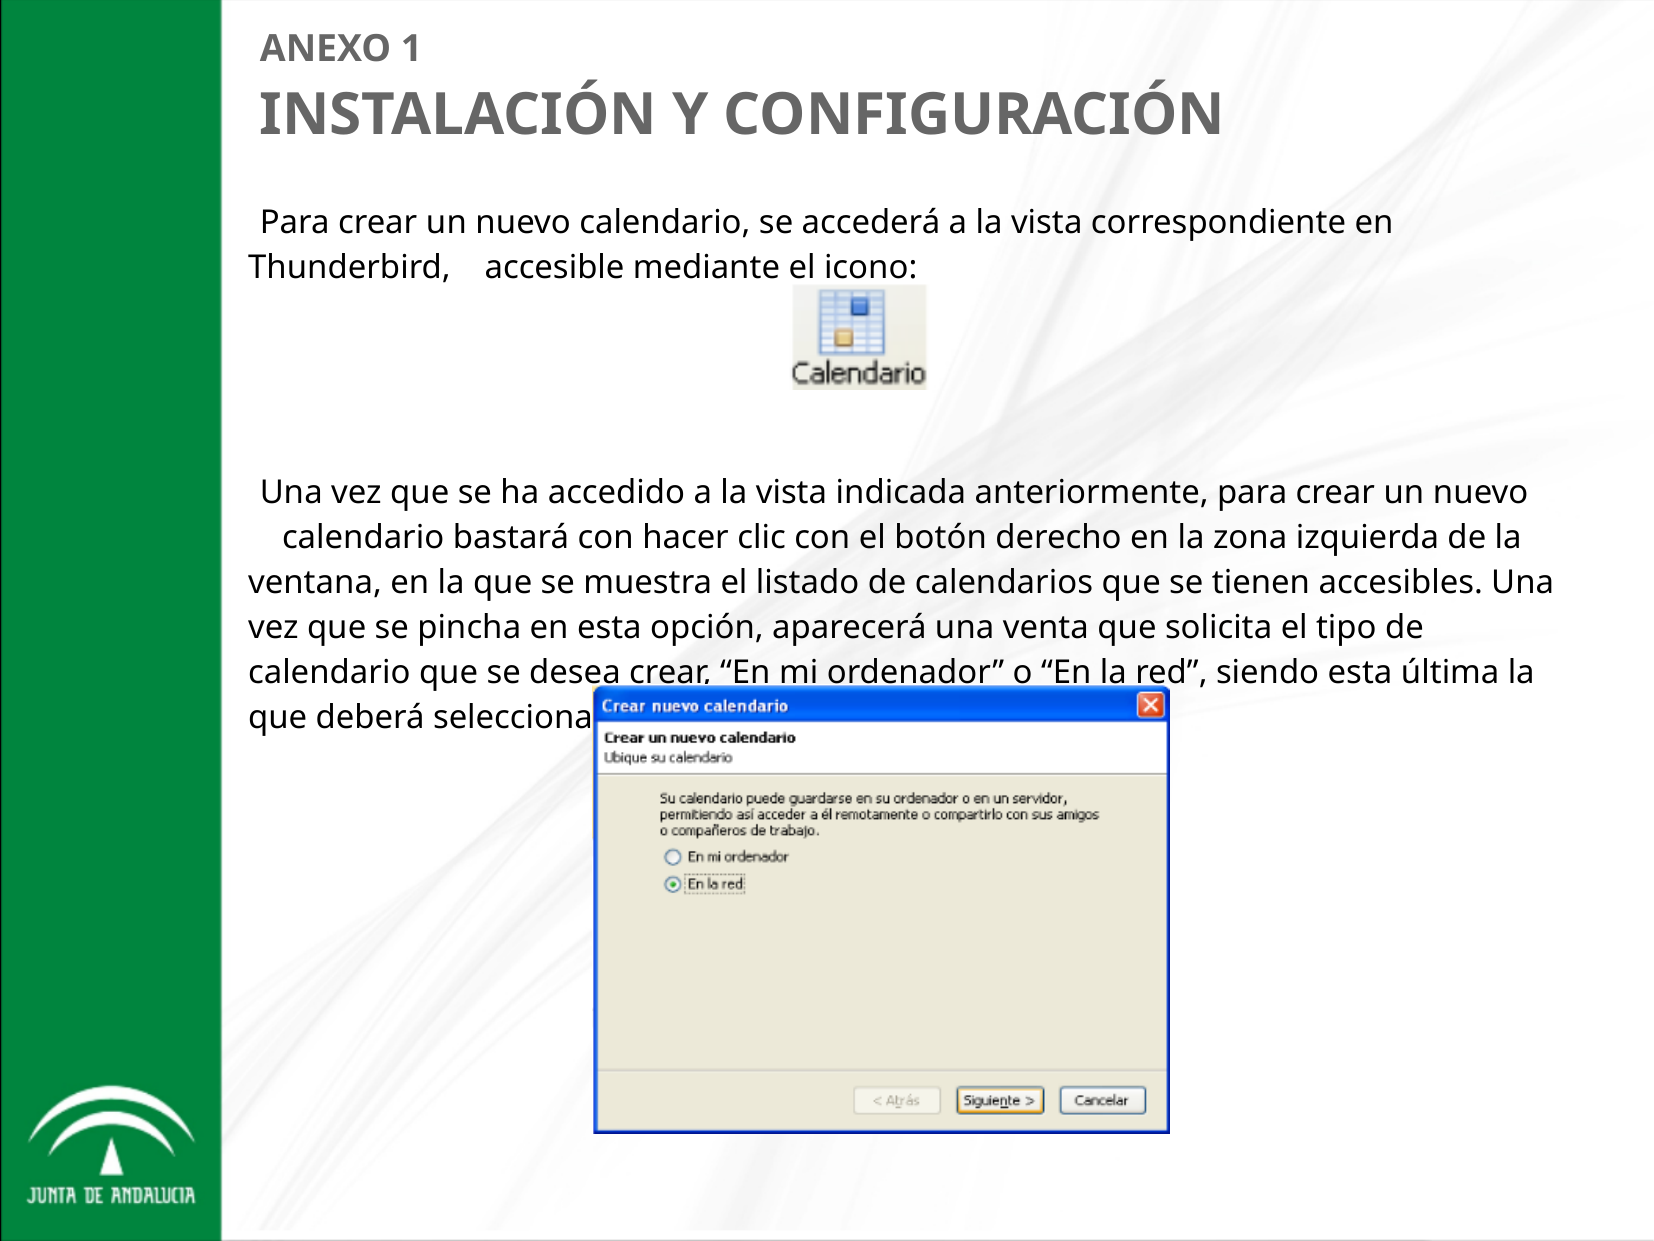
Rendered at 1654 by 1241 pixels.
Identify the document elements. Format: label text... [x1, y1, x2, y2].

list Para crear un nuevo calendario, se accederá a la vista correspondiente en Thunderbird, accesible mediante el icono: Una vez que se ha accedido a la vista indicada anteriormente, para crear un nuevo calendario bastará con hacer clic con el botón derecho en la zona izquierda de la ventana, en la que se muestra el listado de calendarios que se tienen accesibles. Una vez que se pincha en esta opción, aparecerá una venta que solicita el tipo de calendario que se desea crear, “En mi ordenador” o “En la red”, siendo esta última la que deberá seleccionarse: [248, 153, 1565, 1217]
picture [0, 0, 1654, 1241]
title ANEXO 1 INSTALACIÓN Y CONFIGURACIÓN [259, 32, 1577, 141]
